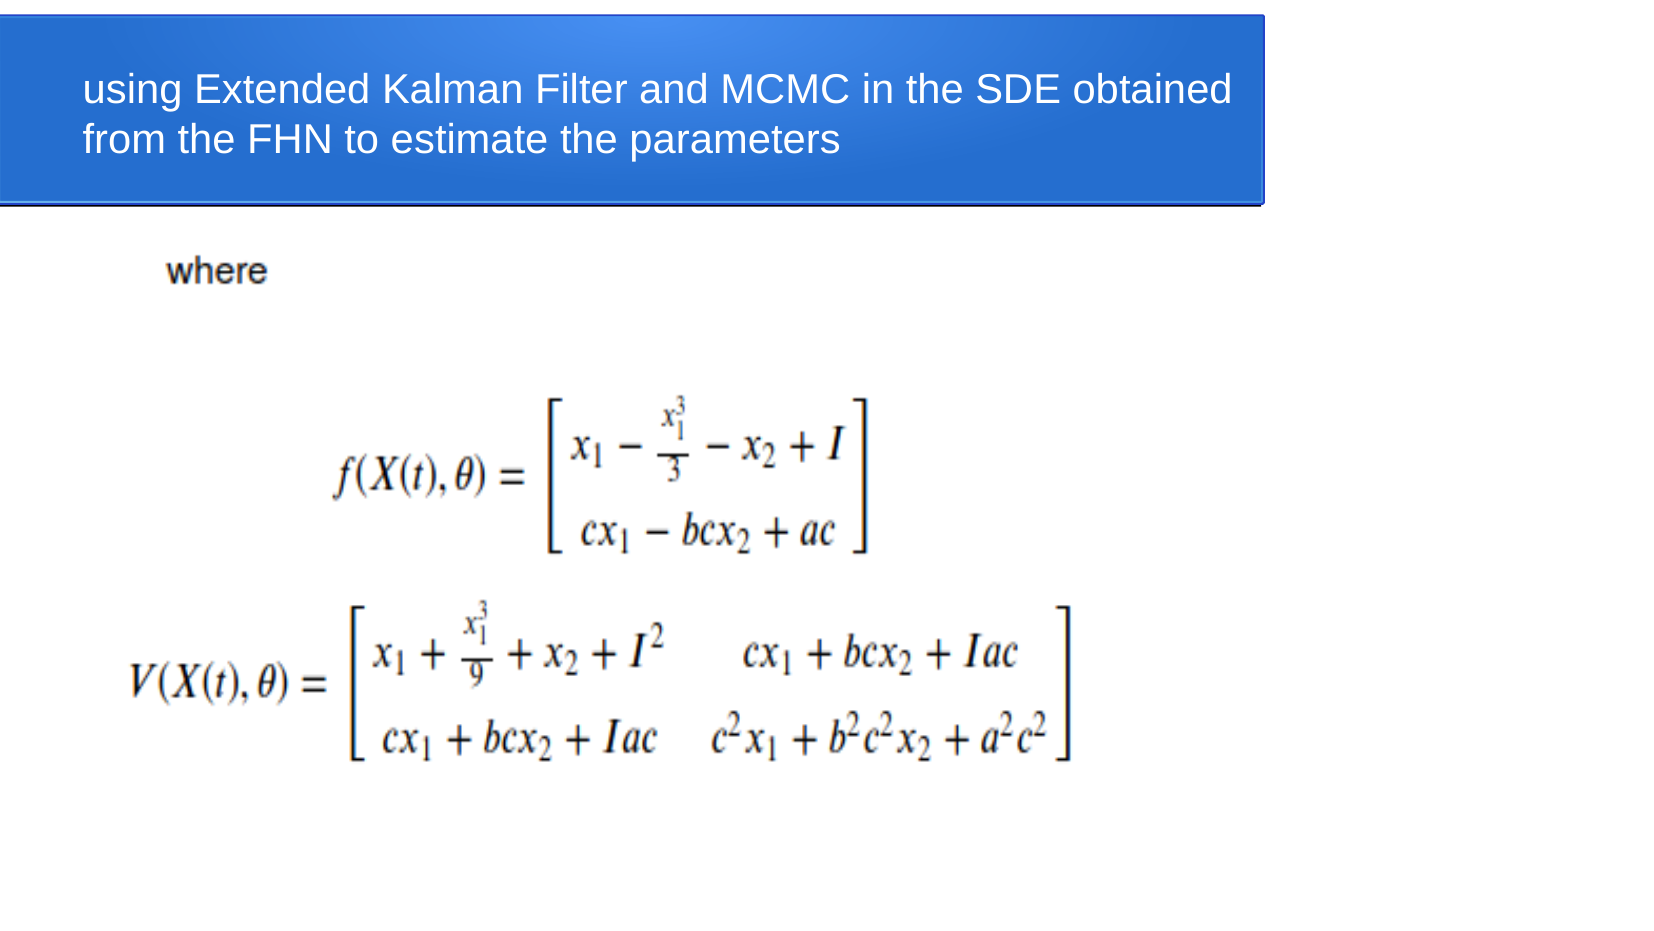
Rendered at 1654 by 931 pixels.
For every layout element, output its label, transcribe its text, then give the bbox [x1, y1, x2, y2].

picture [132, 241, 376, 316]
title using Extended Kalman Filter and MCMC in the SDE obtained from the FHN to estimate the parameters [82, 35, 1235, 189]
picture [49, 355, 1216, 806]
